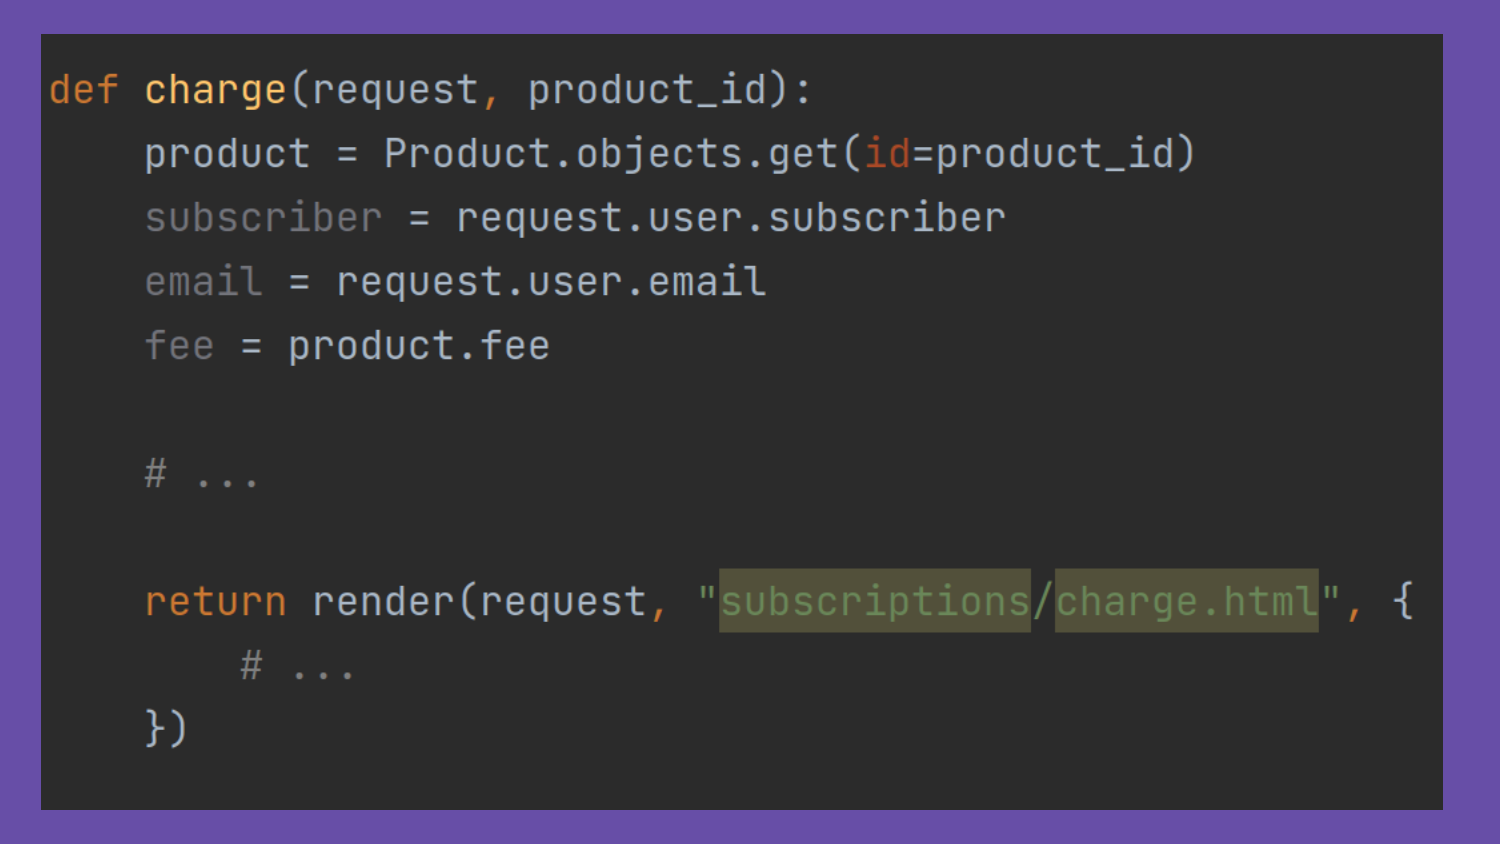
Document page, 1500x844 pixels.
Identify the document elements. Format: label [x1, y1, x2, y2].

picture [41, 34, 1443, 810]
